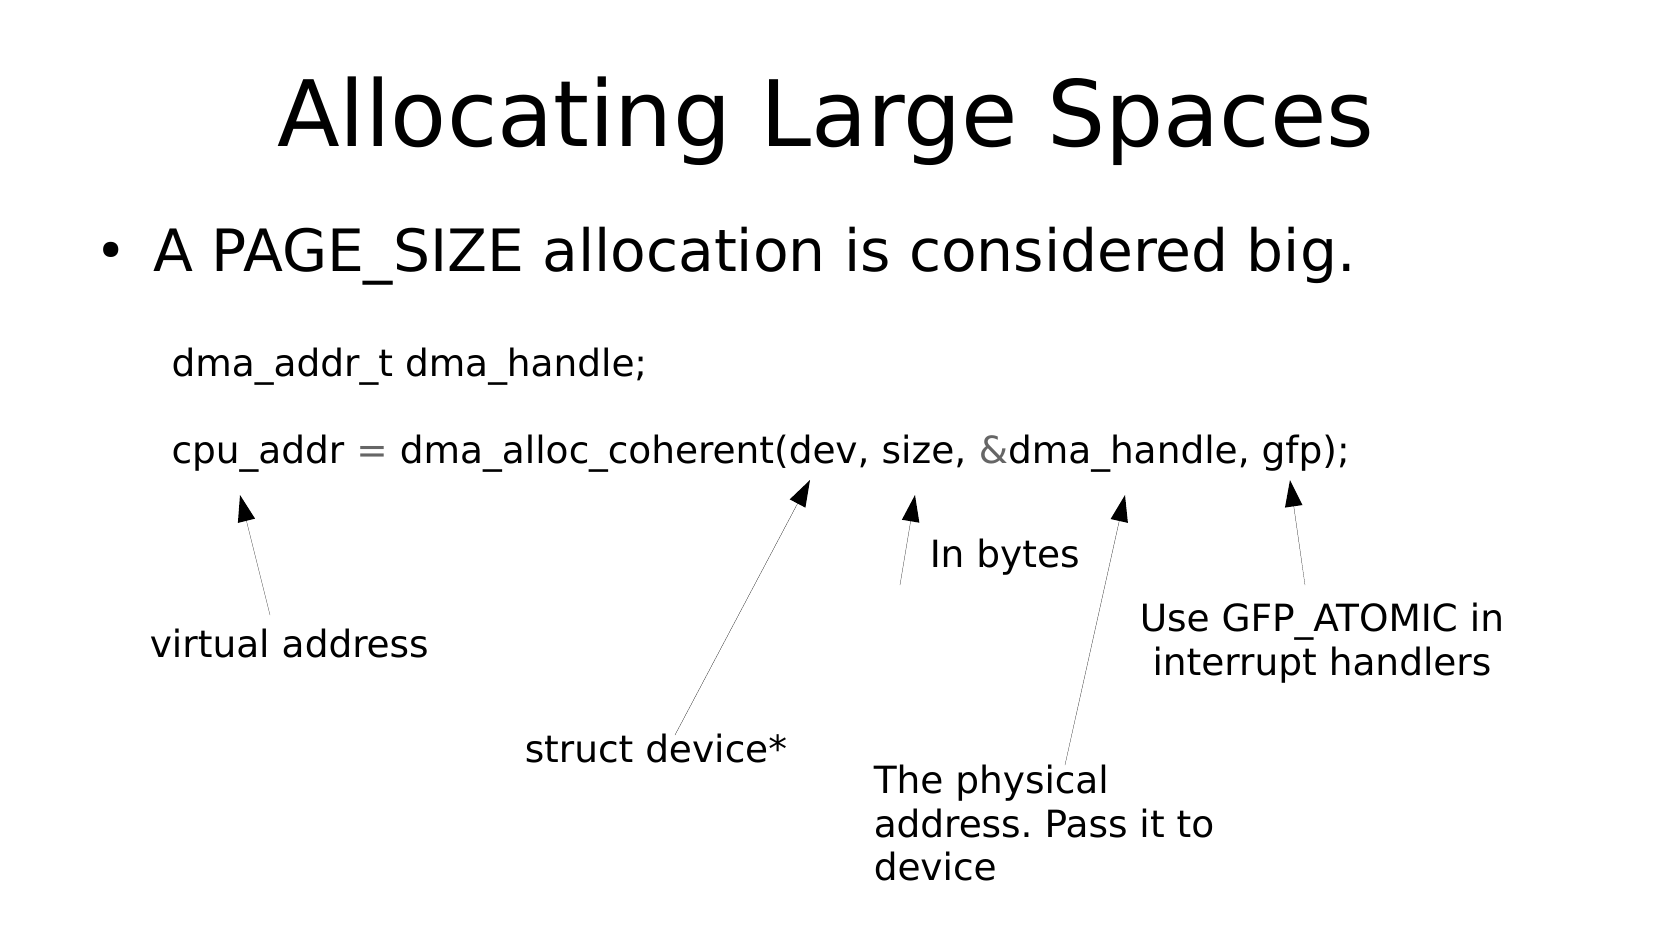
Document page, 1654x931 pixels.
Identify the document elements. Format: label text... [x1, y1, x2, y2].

list A PAGE_SIZE allocation is considered big. [82, 217, 1571, 758]
text_box dma_addr_t dma_handle; cpu_addr = dma_alloc_coherent(dev, size, &dma_handle, gfp); [156, 334, 1365, 481]
text_box The physical address. Pass it to device [859, 751, 1276, 898]
text_box Use GFP_ATOMIC in interrupt handlers [1125, 589, 1654, 736]
title Allocating Large Spaces [82, 37, 1571, 193]
text_box virtual address [135, 615, 444, 674]
text_box struct device* [510, 720, 803, 779]
text_box In bytes [915, 525, 1095, 627]
